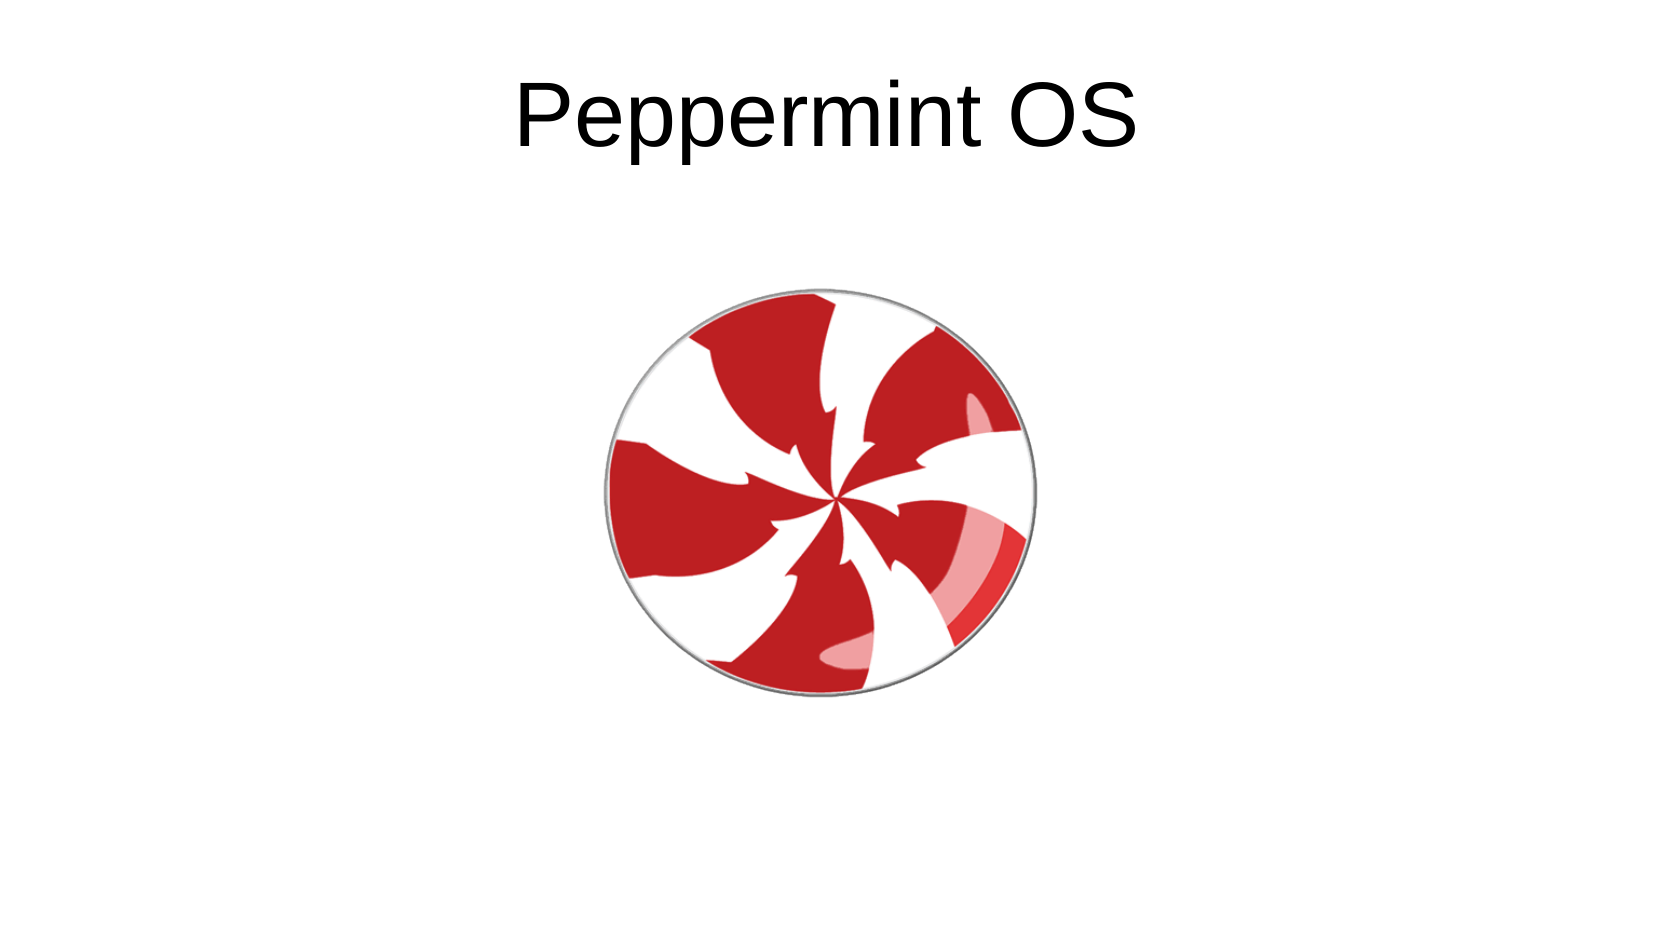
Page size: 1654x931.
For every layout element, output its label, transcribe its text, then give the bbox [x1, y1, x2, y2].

picture [557, 217, 1097, 758]
title Peppermint OS [82, 37, 1571, 193]
